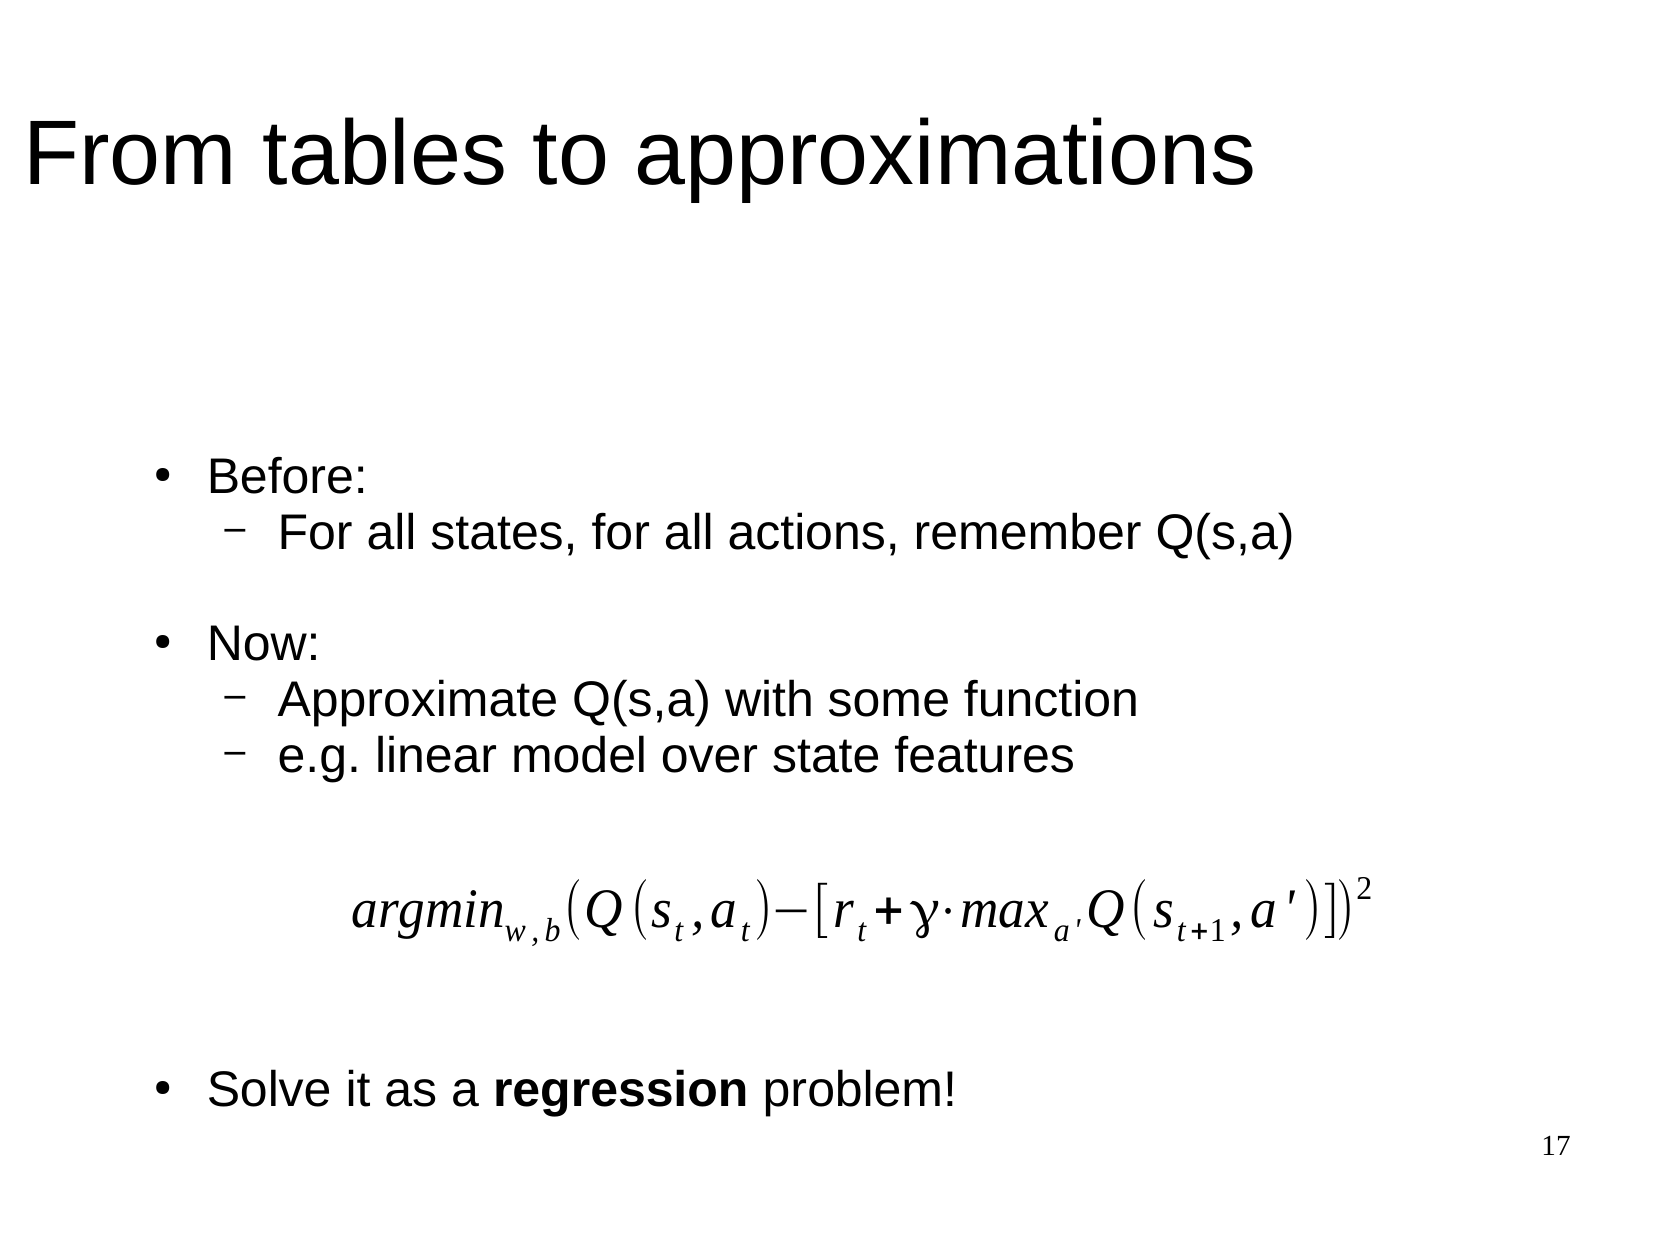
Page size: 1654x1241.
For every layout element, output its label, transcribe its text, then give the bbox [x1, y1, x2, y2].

text_box Before: For all states, for all actions, remember Q(s,a) Now: Approximate Q(s,a) with some function e.g. linear model over state features Solve it as a regression problem! [121, 440, 1441, 1131]
chart [338, 867, 1384, 947]
title From tables to approximations [23, 49, 1512, 257]
